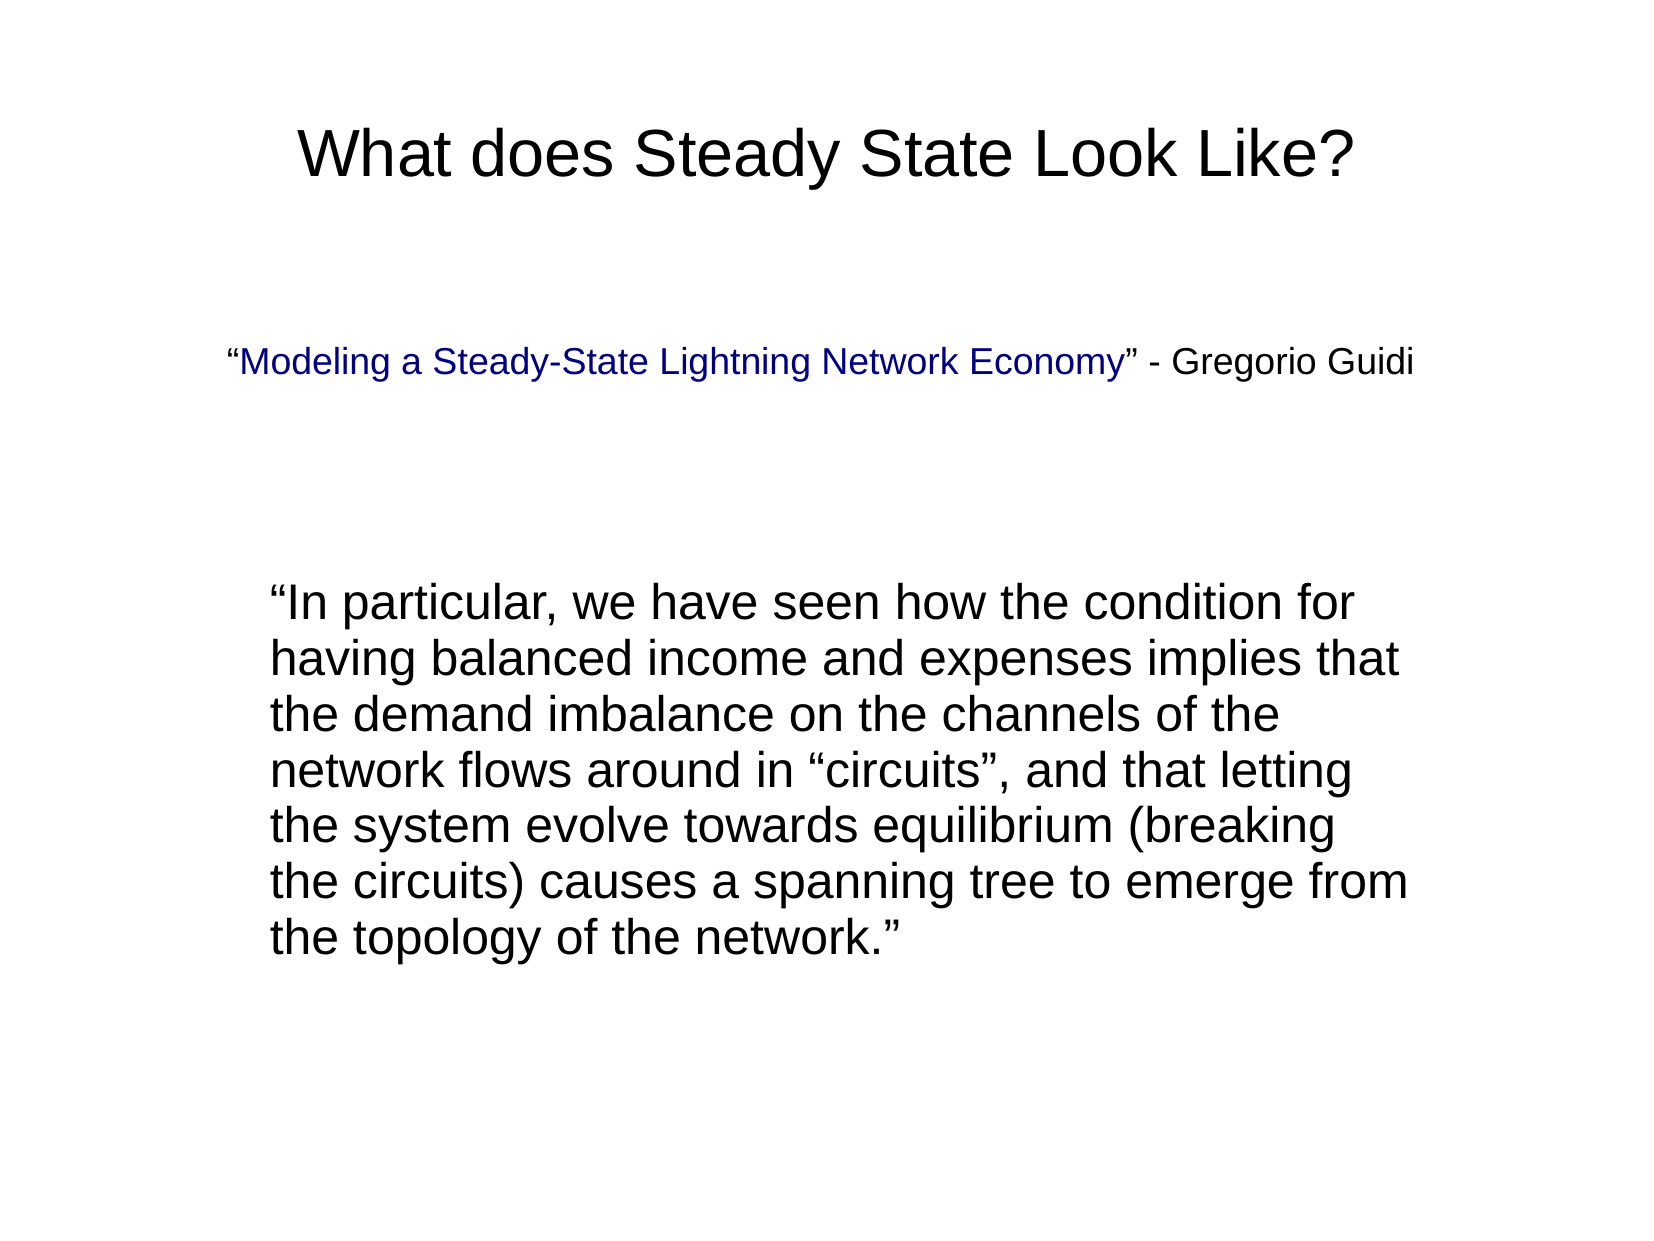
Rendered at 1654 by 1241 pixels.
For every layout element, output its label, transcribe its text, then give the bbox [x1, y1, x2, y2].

text_box “In particular, we have seen how the condition for having balanced income and expenses implies that the demand imbalance on the channels of the network flows around in “circuits”, and that letting the system evolve towards equilibrium (breaking the circuits) causes a spanning tree to emerge from the topology of the network.” [255, 567, 1426, 973]
text_box “Modeling a Steady-State Lightning Network Economy” - Gregorio Guidi [212, 333, 1441, 391]
title What does Steady State Look Like? [82, 49, 1571, 257]
